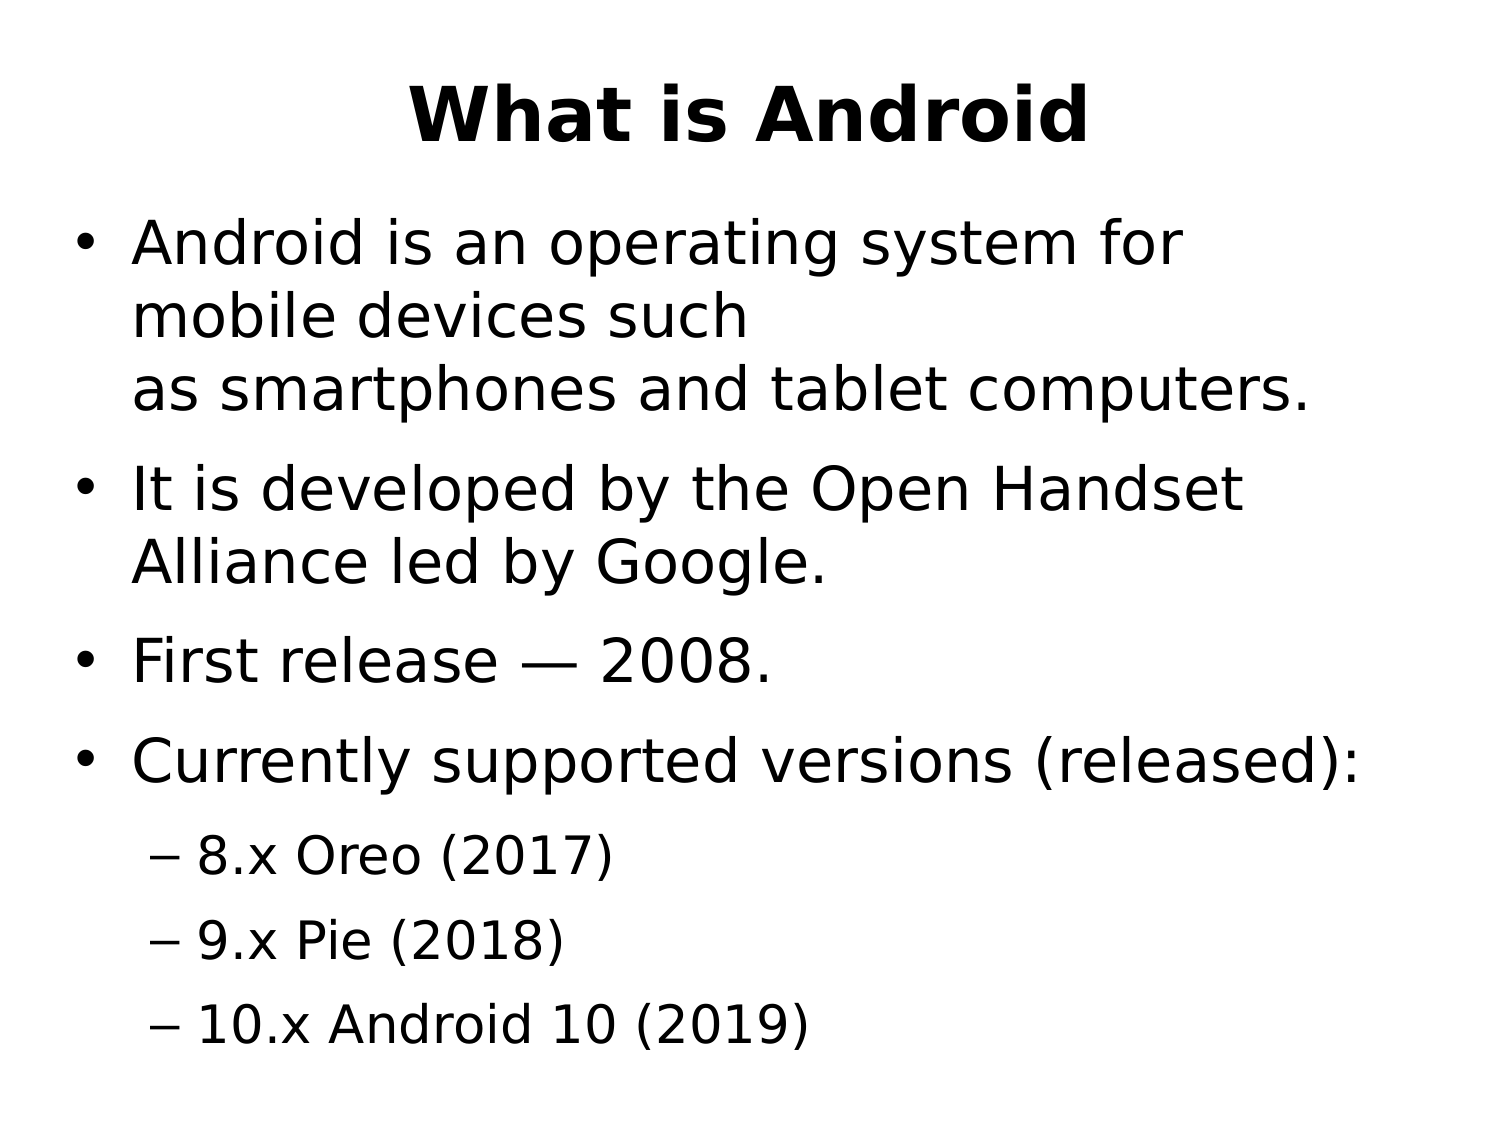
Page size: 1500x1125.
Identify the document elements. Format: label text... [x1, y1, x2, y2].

list Android is an operating system for mobile devices such as smartphones and tablet computers. It is developed by the Open Handset Alliance led by Google. First release — 2008. Currently supported versions (released): 8.x Oreo (2017) 9.x Pie (2018) 10.x Android 10 (2019) [75, 204, 1395, 1075]
title What is Android [75, 44, 1425, 177]
